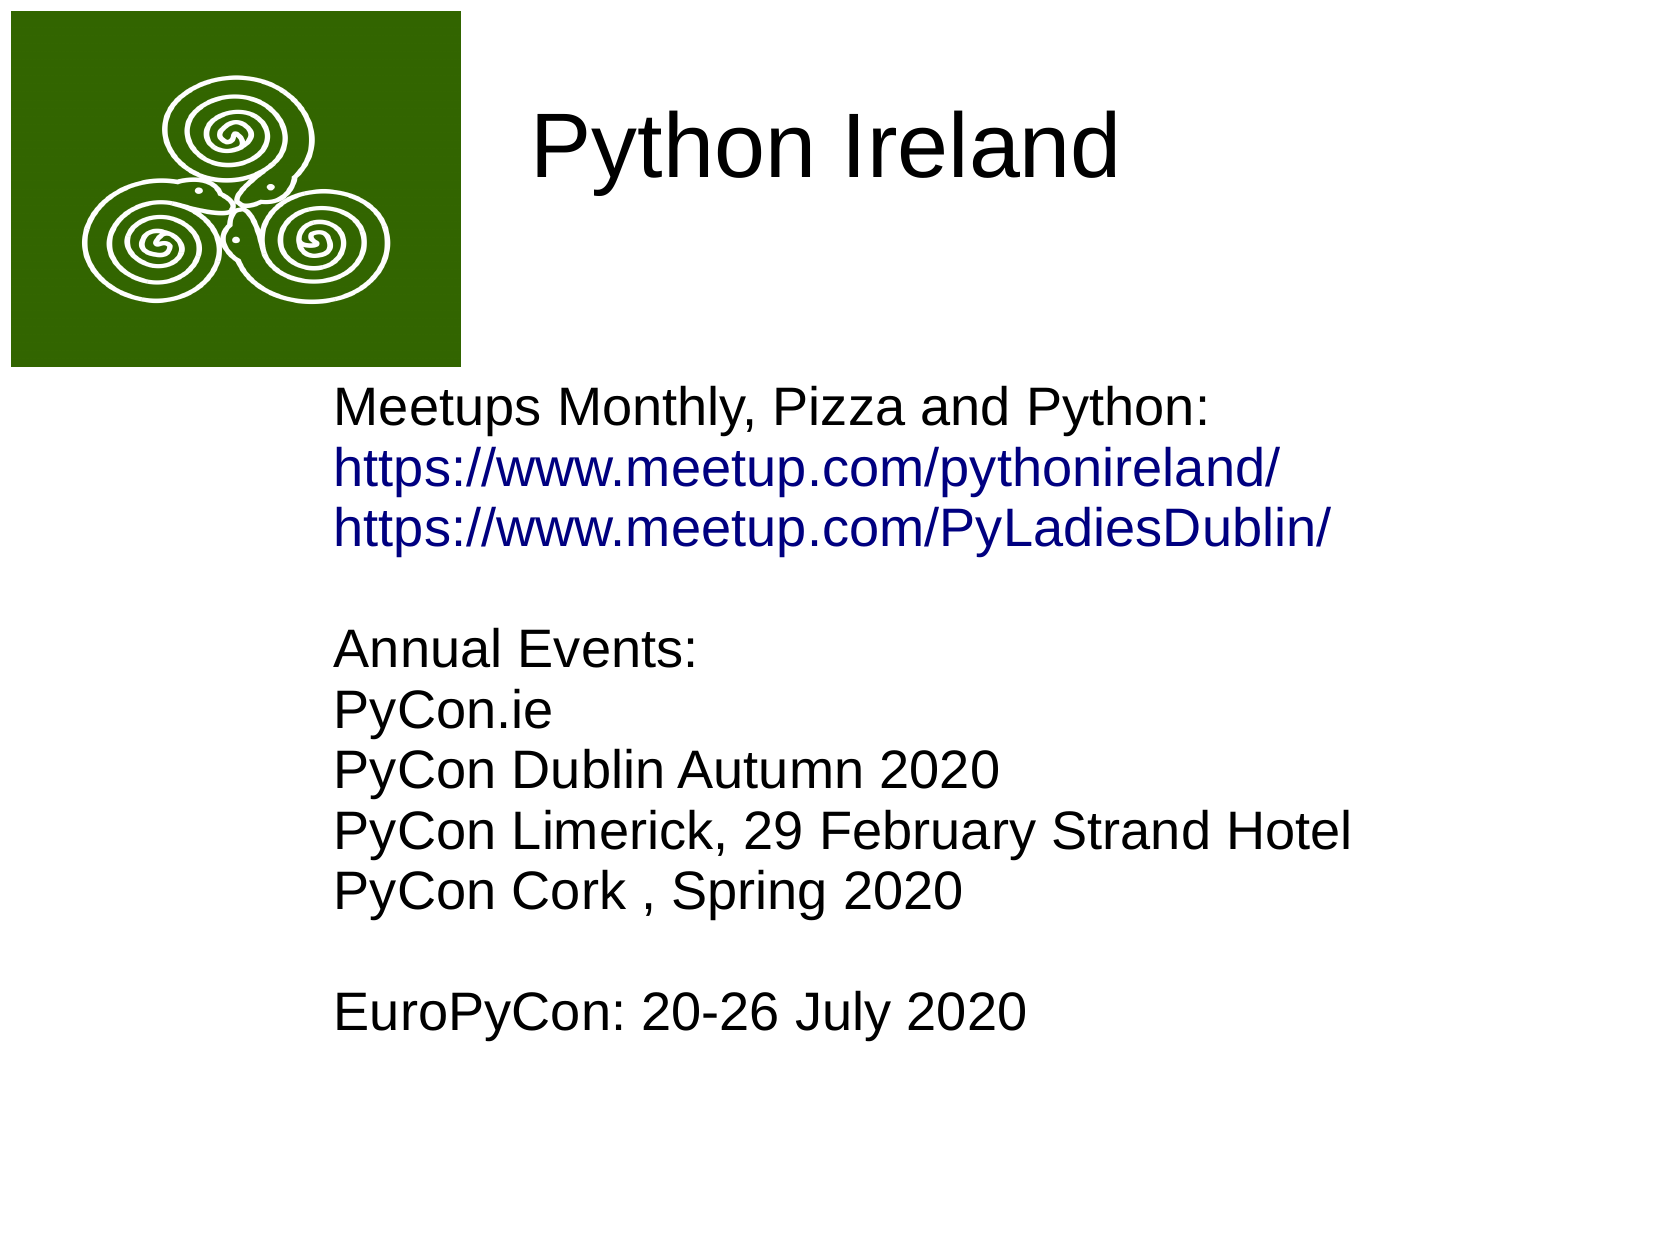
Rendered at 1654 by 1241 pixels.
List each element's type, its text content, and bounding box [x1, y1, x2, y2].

picture [11, 11, 461, 367]
title Python Ireland [461, 35, 1571, 257]
text_box Meetups Monthly, Pizza and Python: https://www.meetup.com/pythonireland/ https://www.meetup.com/PyLadiesDublin/ Annual Events: PyCon.ie PyCon Dublin Autumn 2020 PyCon Limerick, 29 February Strand Hotel PyCon Cork , Spring 2020 EuroPyCon: 20-26 July 2020 [318, 369, 1394, 1111]
